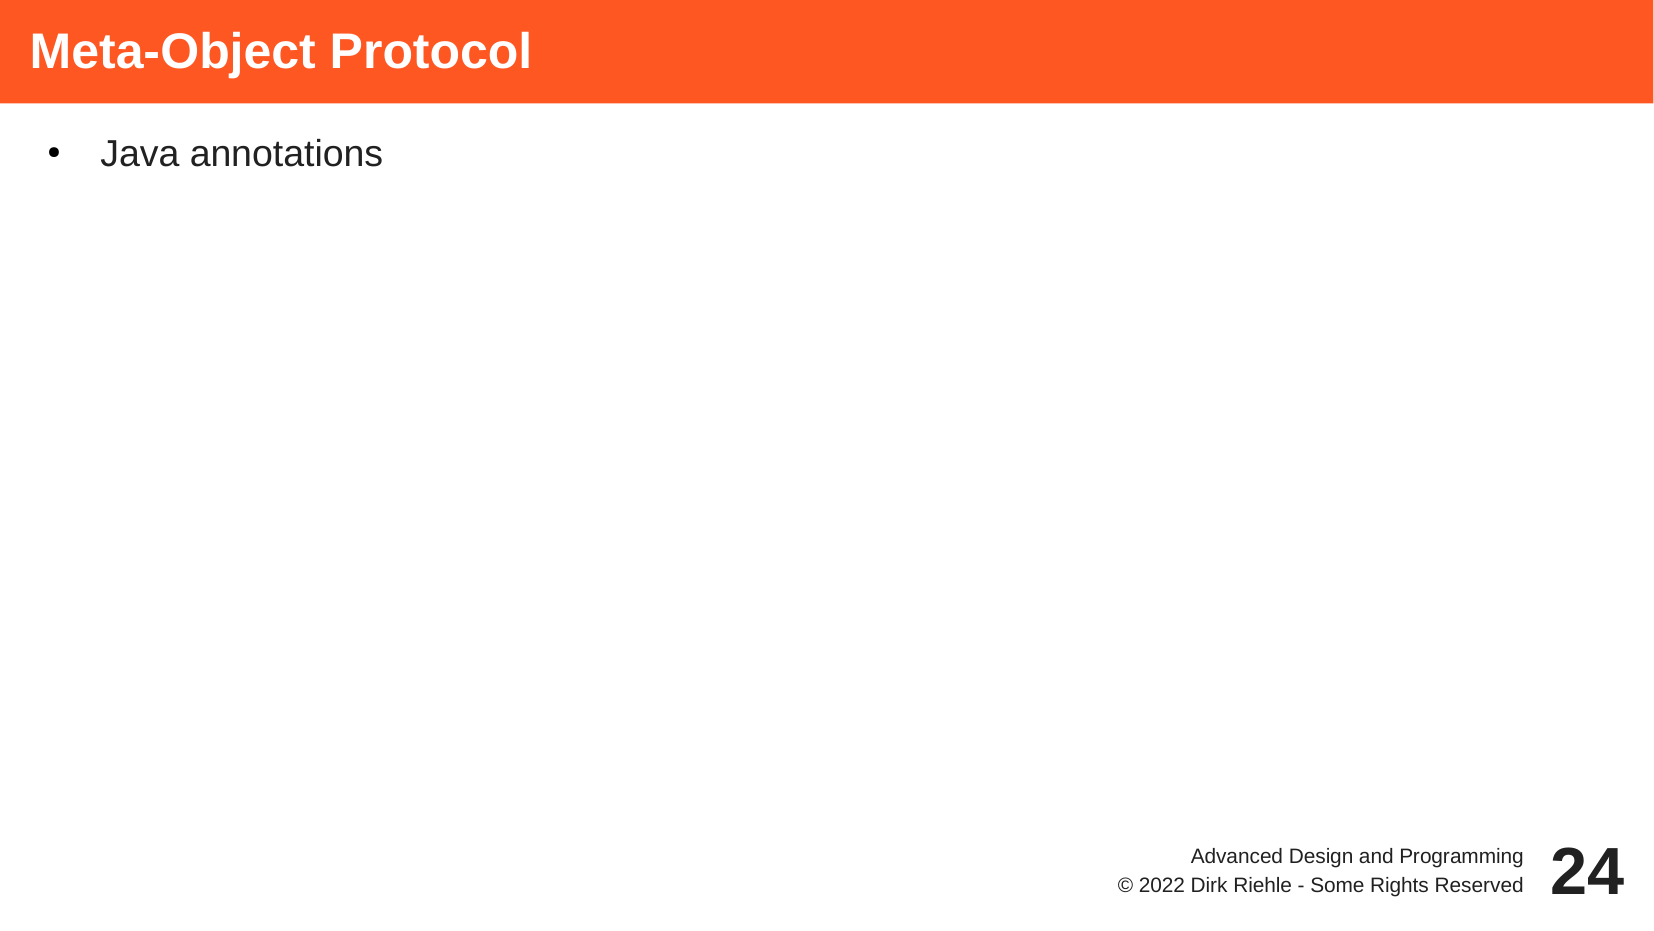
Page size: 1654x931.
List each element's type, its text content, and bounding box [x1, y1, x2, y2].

list Java annotations [29, 132, 1625, 813]
title Meta-Object Protocol [0, 0, 1654, 104]
